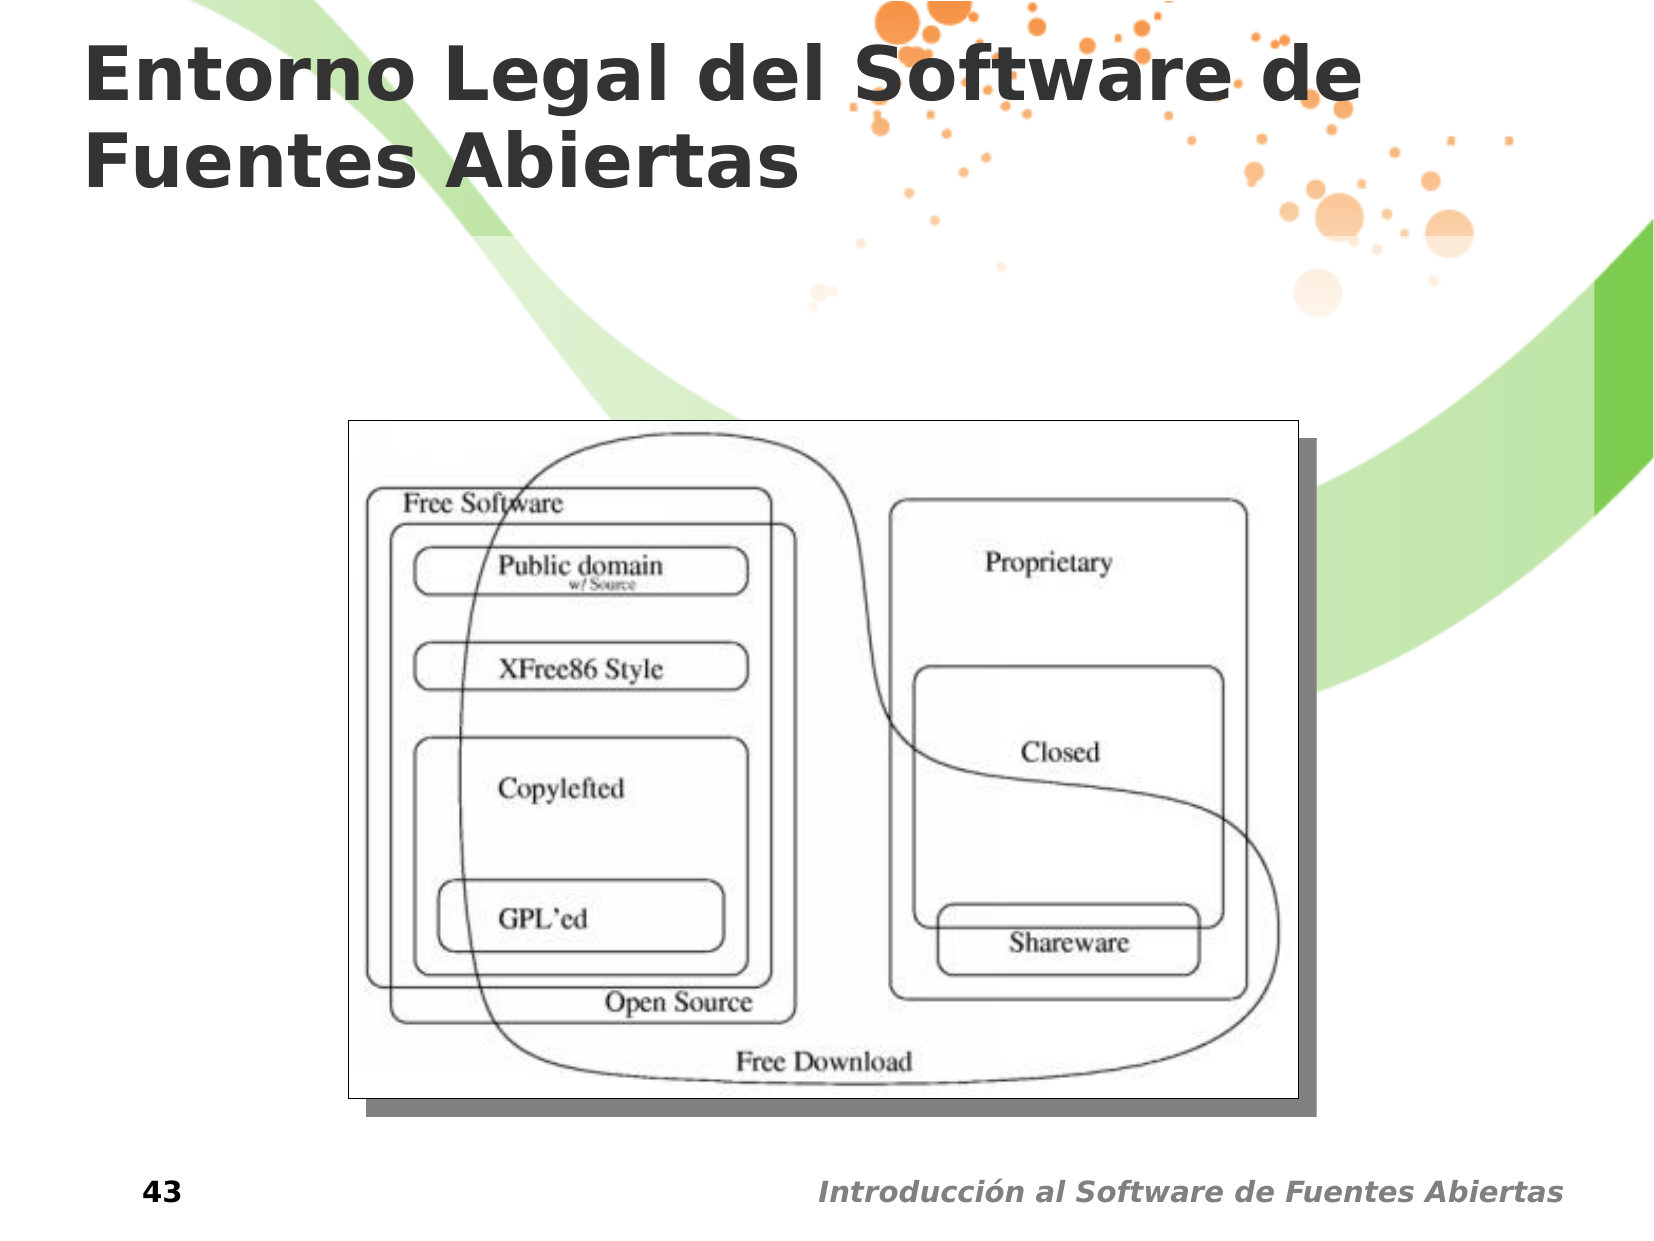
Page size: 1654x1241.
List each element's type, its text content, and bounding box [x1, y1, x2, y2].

title Entorno Legal del Software de Fuentes Abiertas [82, 30, 1571, 206]
picture [348, 420, 1299, 1099]
picture [185, 0, 1654, 754]
